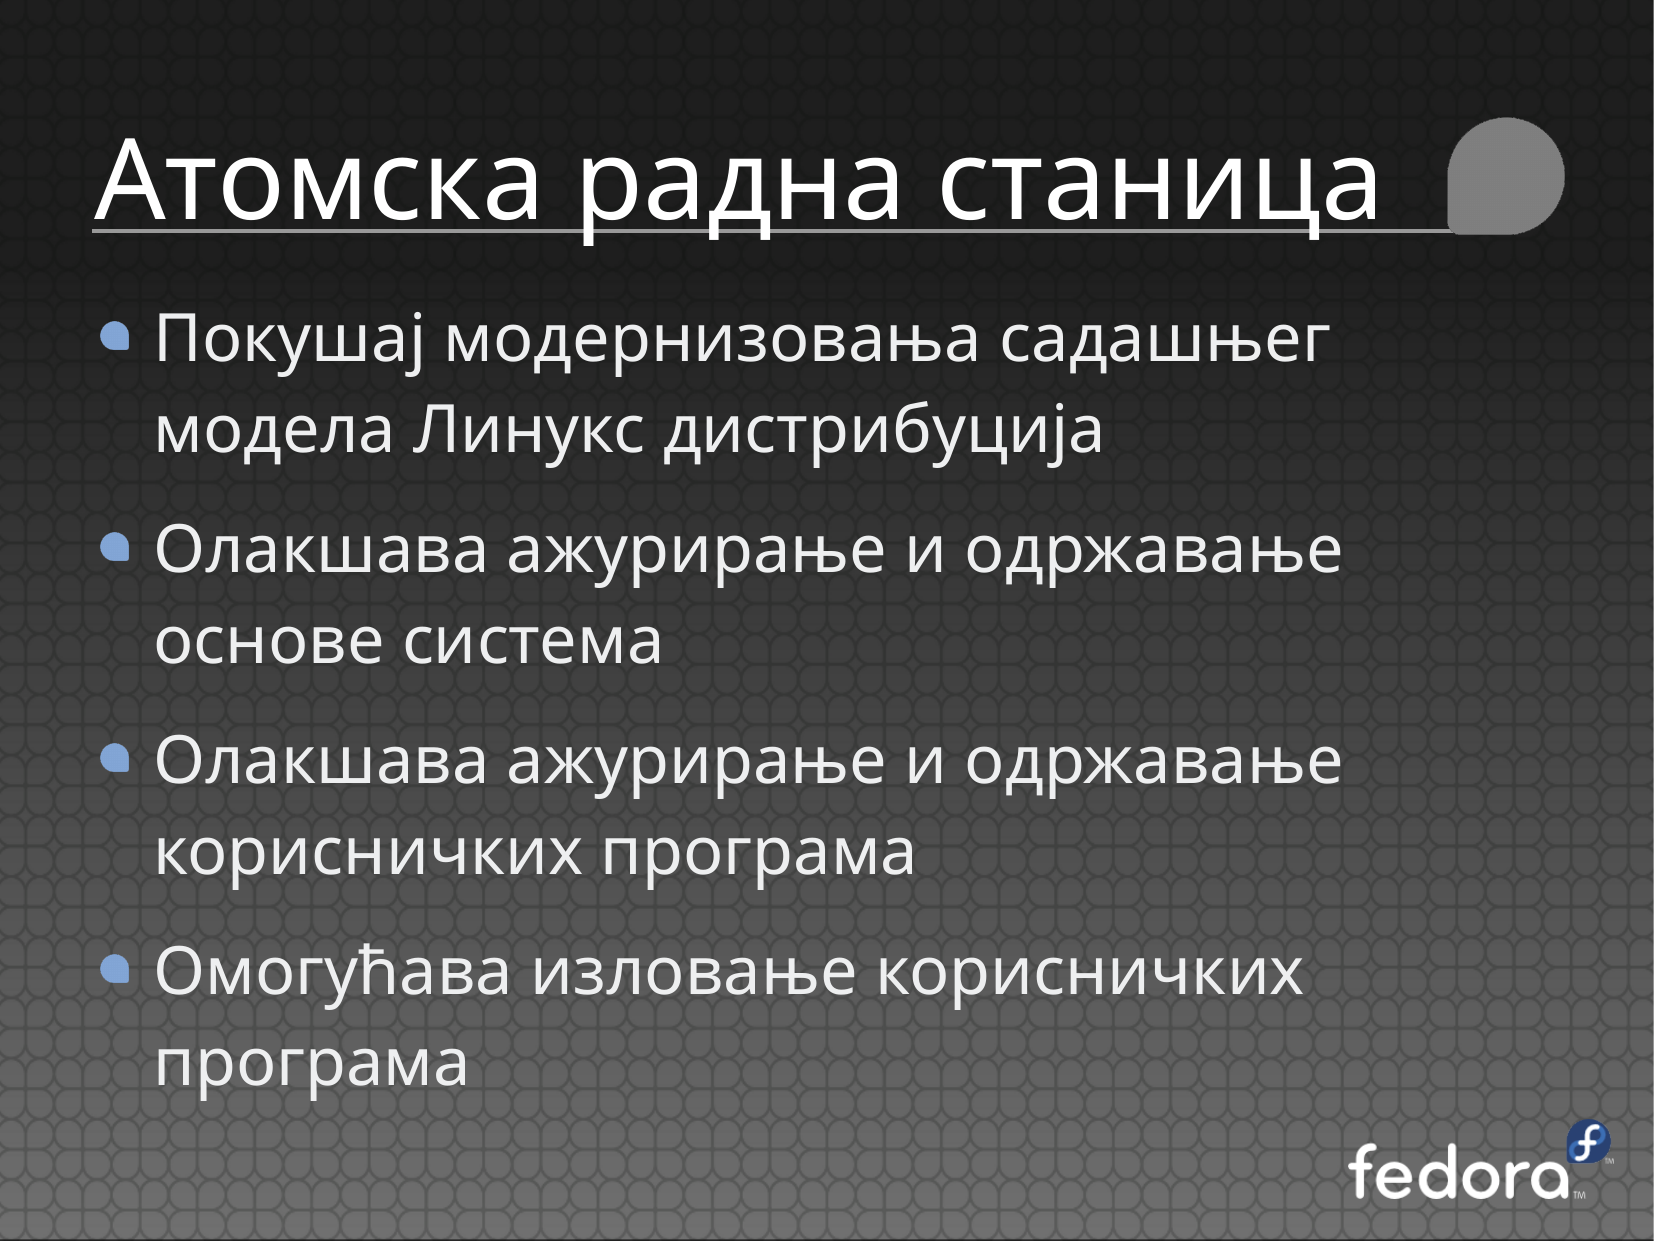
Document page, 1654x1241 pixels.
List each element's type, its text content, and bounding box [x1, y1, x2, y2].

list Покушај модернизовања садашњег модела Линукс дистрибуција Олакшава ажурирање и одржавање основе система Олакшава ажурирање и одржавање корисничких програма Омогућава изловање корисничких програма [82, 290, 1571, 1094]
title Атомска радна станица [94, 100, 1426, 251]
picture [0, 0, 1654, 1241]
